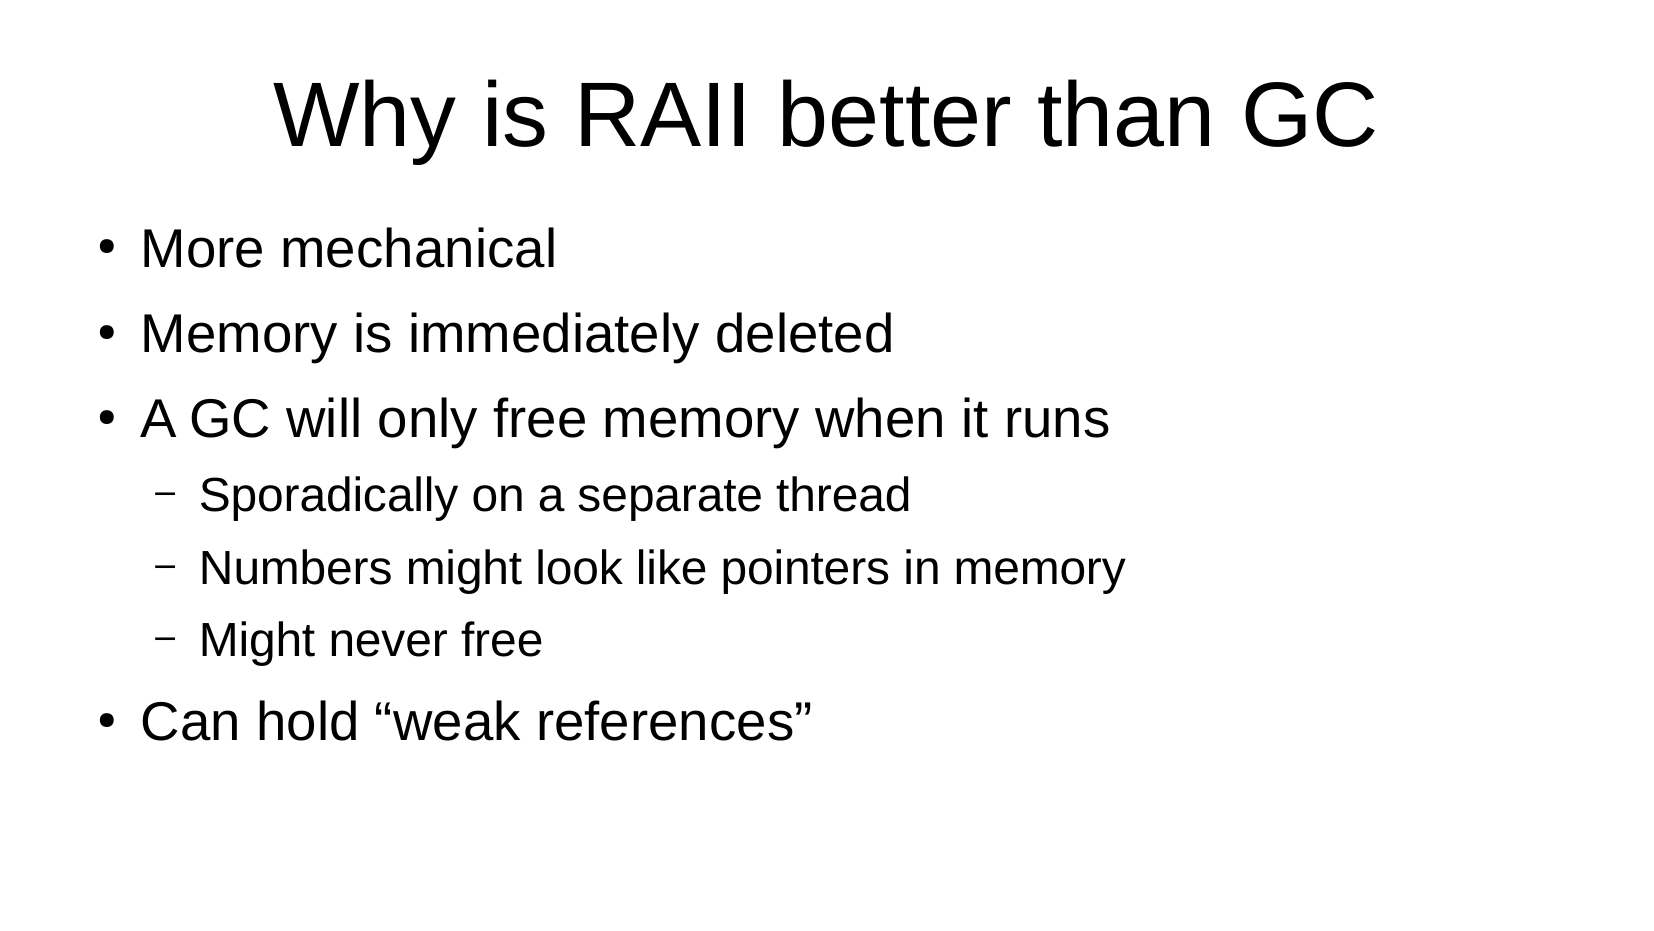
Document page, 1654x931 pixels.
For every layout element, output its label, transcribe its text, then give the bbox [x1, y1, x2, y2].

title Why is RAII better than GC [82, 37, 1571, 193]
list More mechanical Memory is immediately deleted A GC will only free memory when it runs Sporadically on a separate thread Numbers might look like pointers in memory Might never free Can hold “weak references” [82, 217, 1571, 758]
